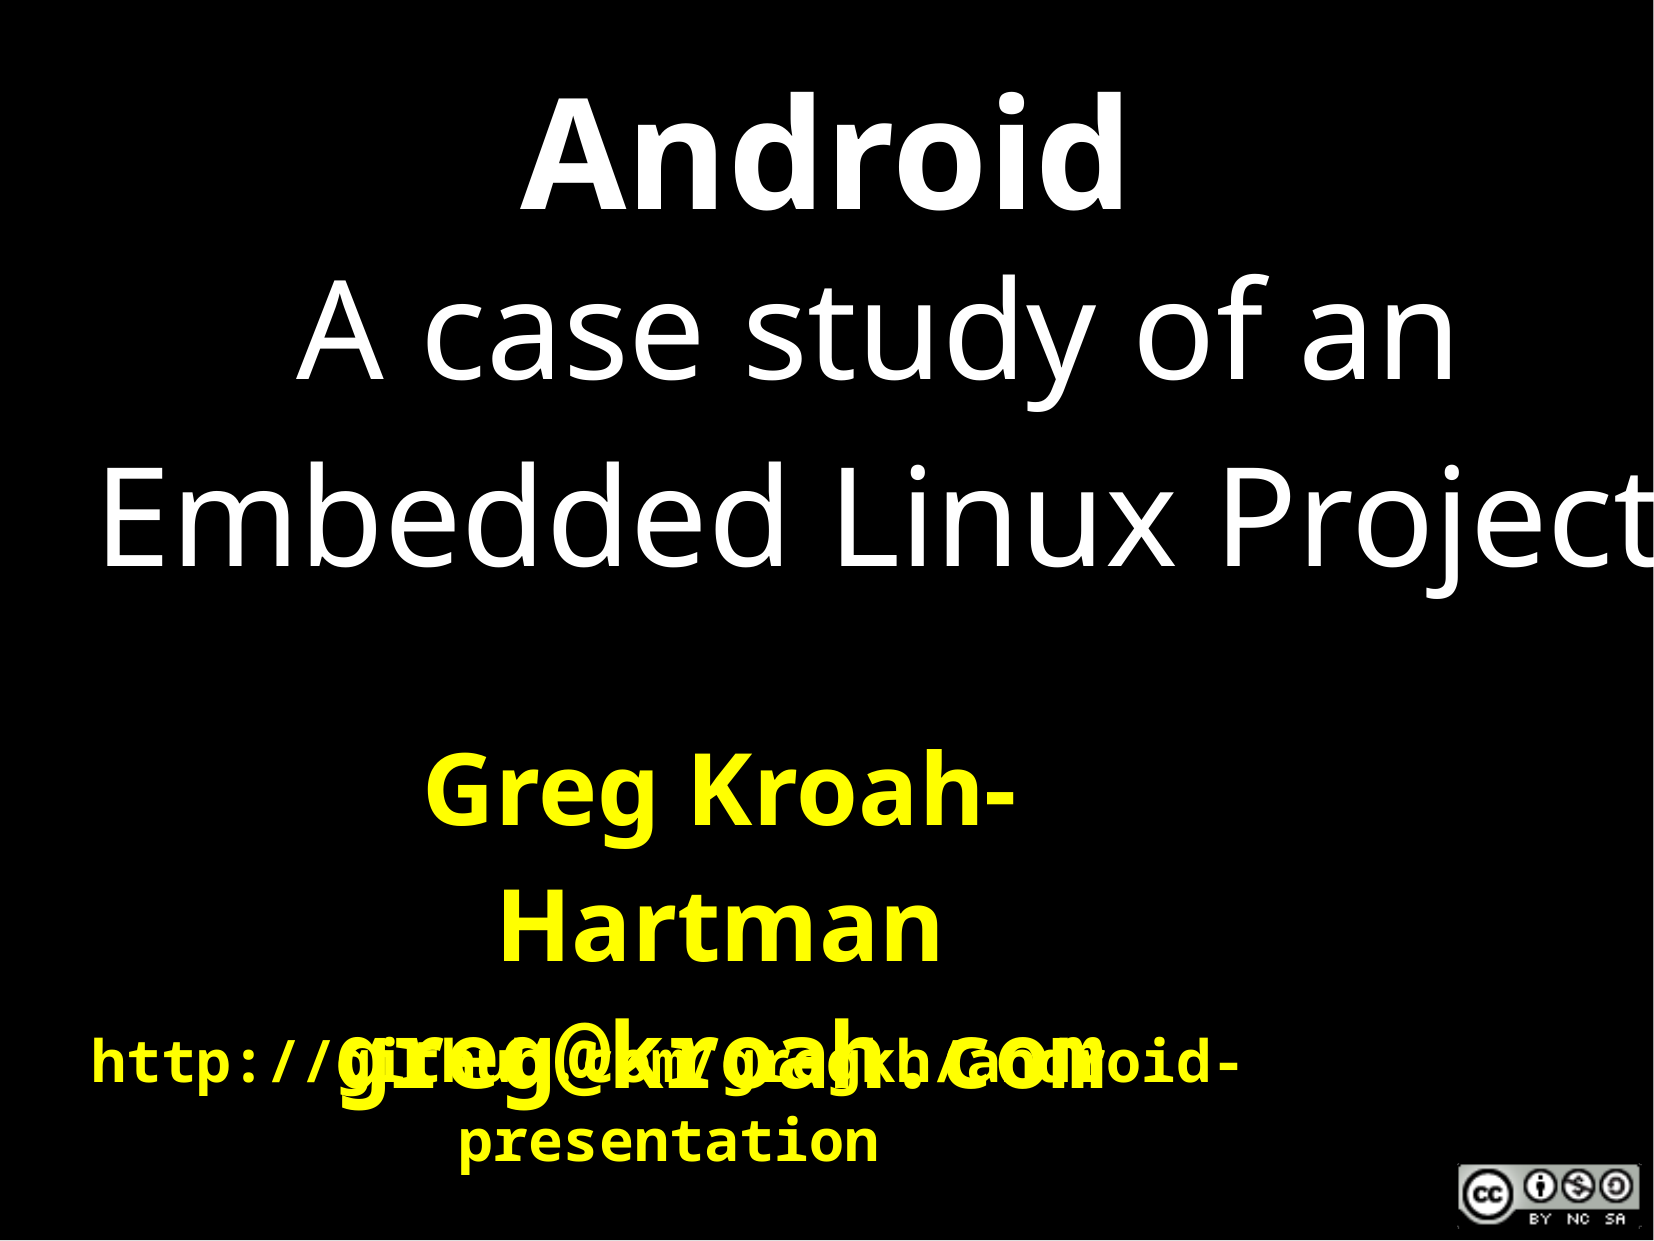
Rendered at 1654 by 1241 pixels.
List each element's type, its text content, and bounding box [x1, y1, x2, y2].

picture [1457, 1163, 1642, 1229]
text_box A case study of an Embedded Linux Project [79, 225, 1574, 570]
text_box [1638, 502, 1654, 557]
text_box Greg Kroah-Hartman greg@kroah.com [320, 710, 1334, 938]
text_box http://github.com/gregkh/android-presentation [76, 1012, 1577, 1086]
text_box Android [264, 37, 1390, 225]
text_box [0, 0, 1654, 1241]
